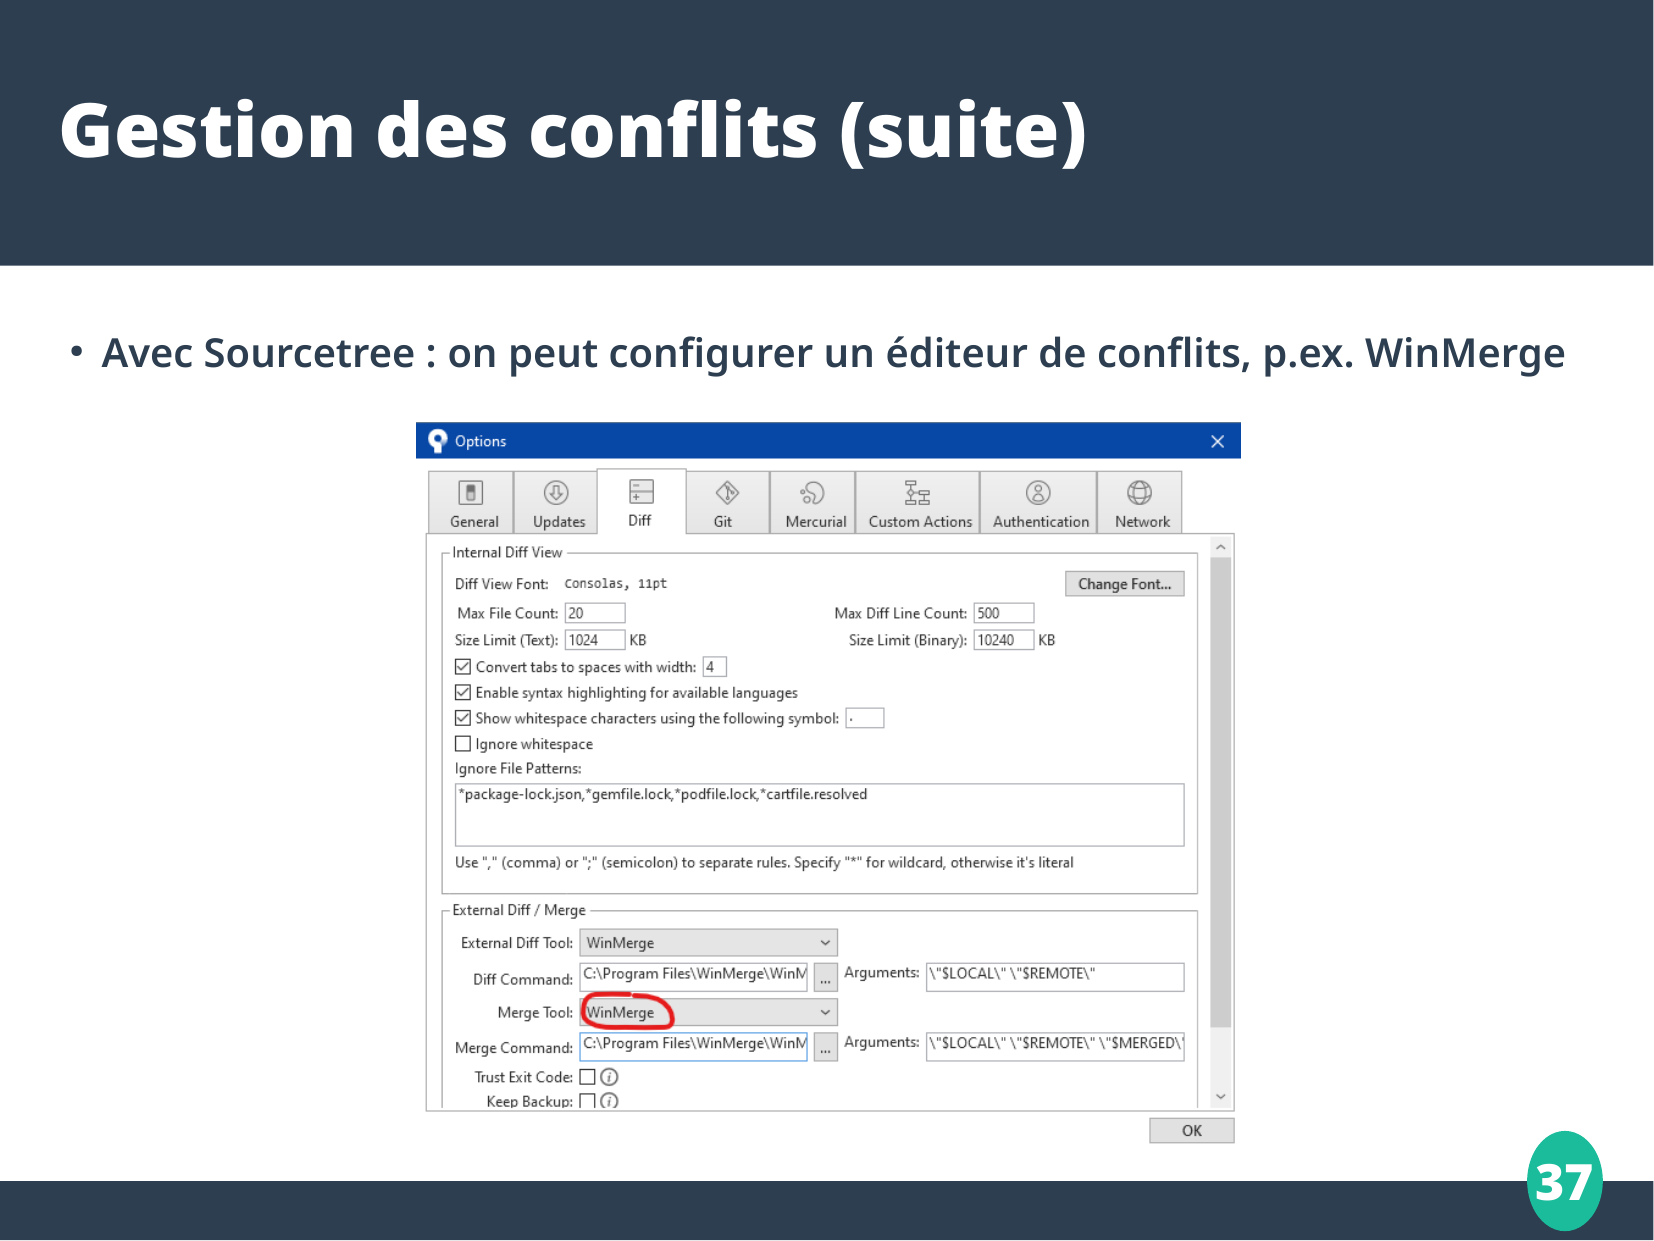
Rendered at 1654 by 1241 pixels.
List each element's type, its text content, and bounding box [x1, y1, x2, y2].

list Avec Sourcetree : on peut configurer un éditeur de conflits, p.ex. WinMerge [59, 324, 1595, 414]
picture [416, 422, 1241, 1152]
title Gestion des conflits (suite) [59, 49, 1595, 207]
